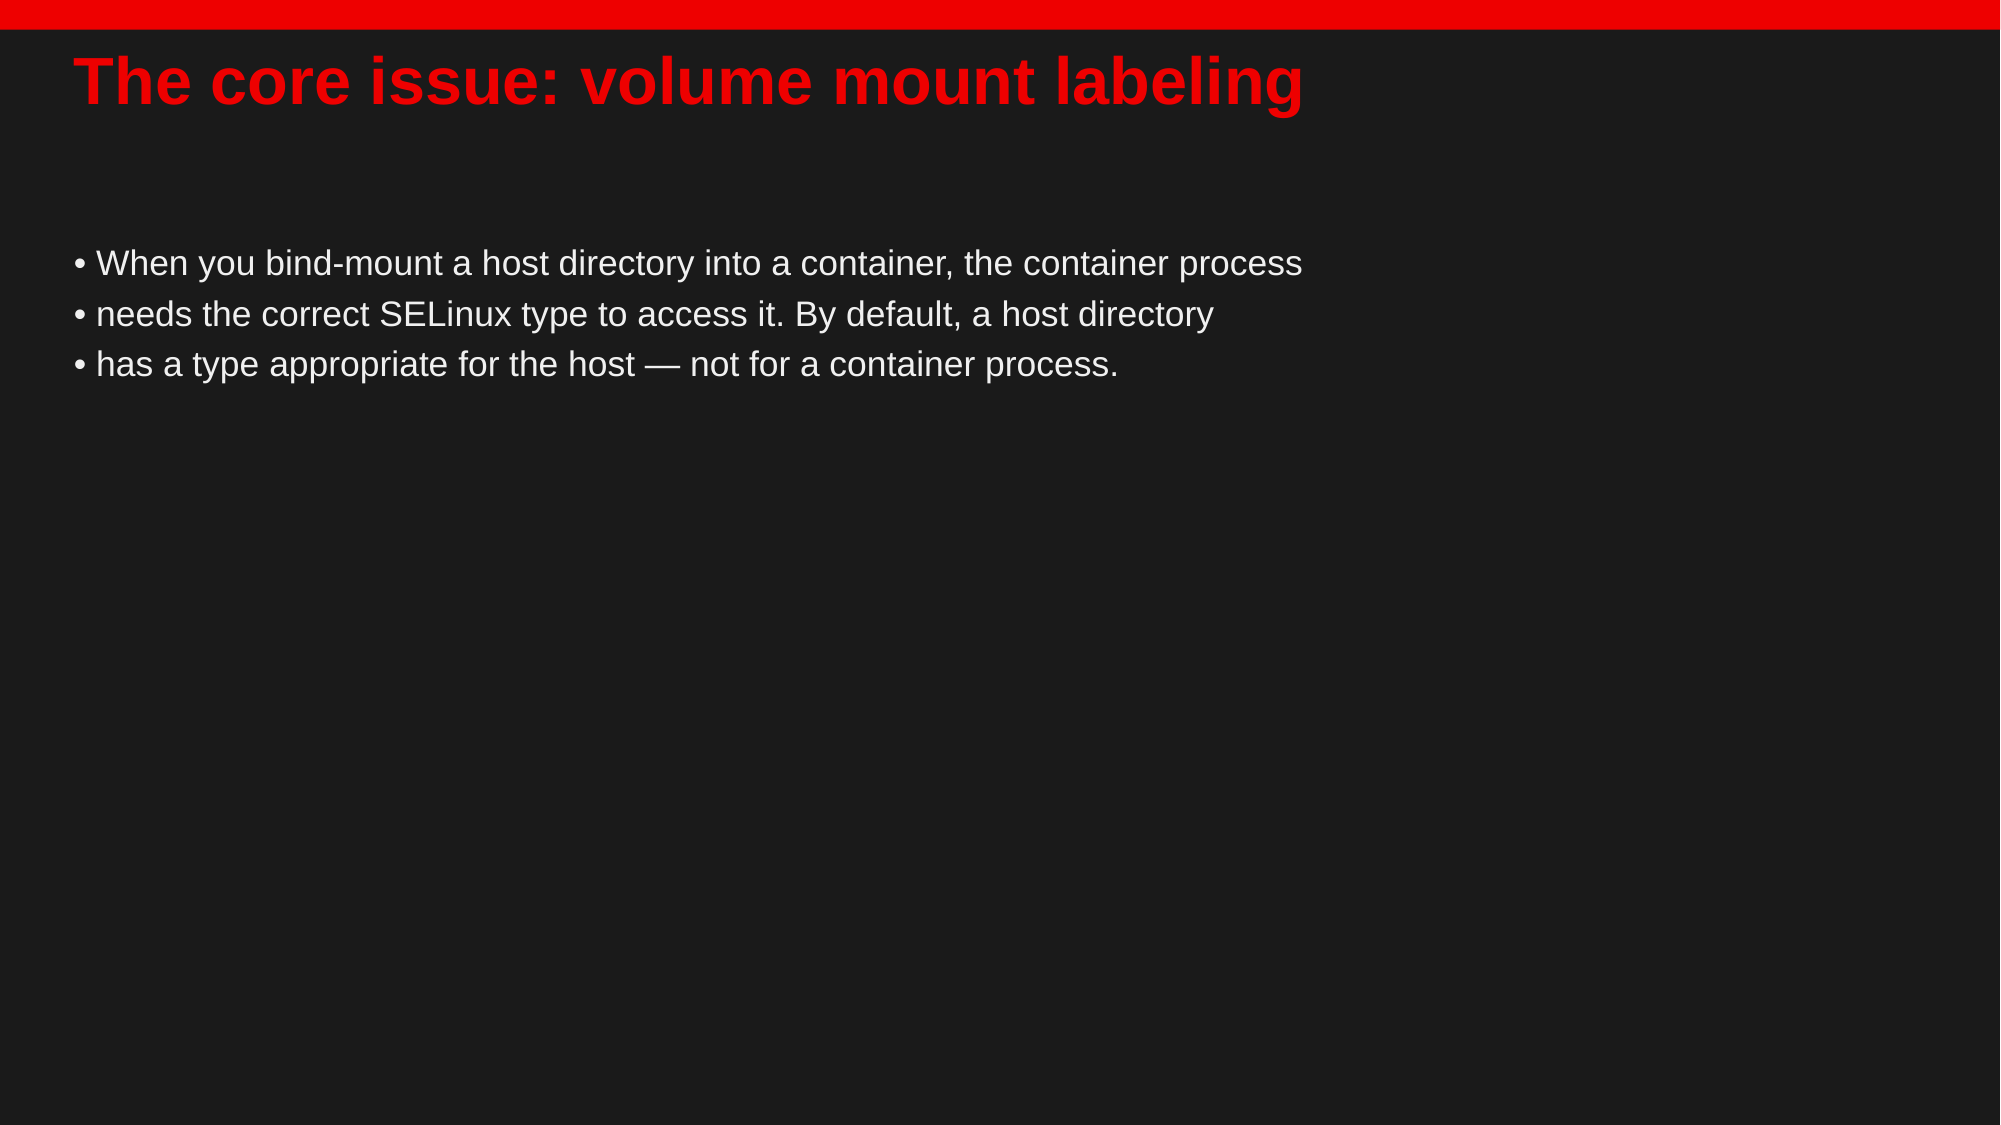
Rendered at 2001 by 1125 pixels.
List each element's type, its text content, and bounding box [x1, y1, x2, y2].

text_box [0, 0, 2001, 30]
text_box • When you bind-mount a host directory into a container, the container process • needs the correct SELinux type to access it. By default, a host directory • has a type appropriate for the host — not for a container process. [59, 236, 1942, 1037]
text_box The core issue: volume mount labeling [59, 36, 1942, 208]
